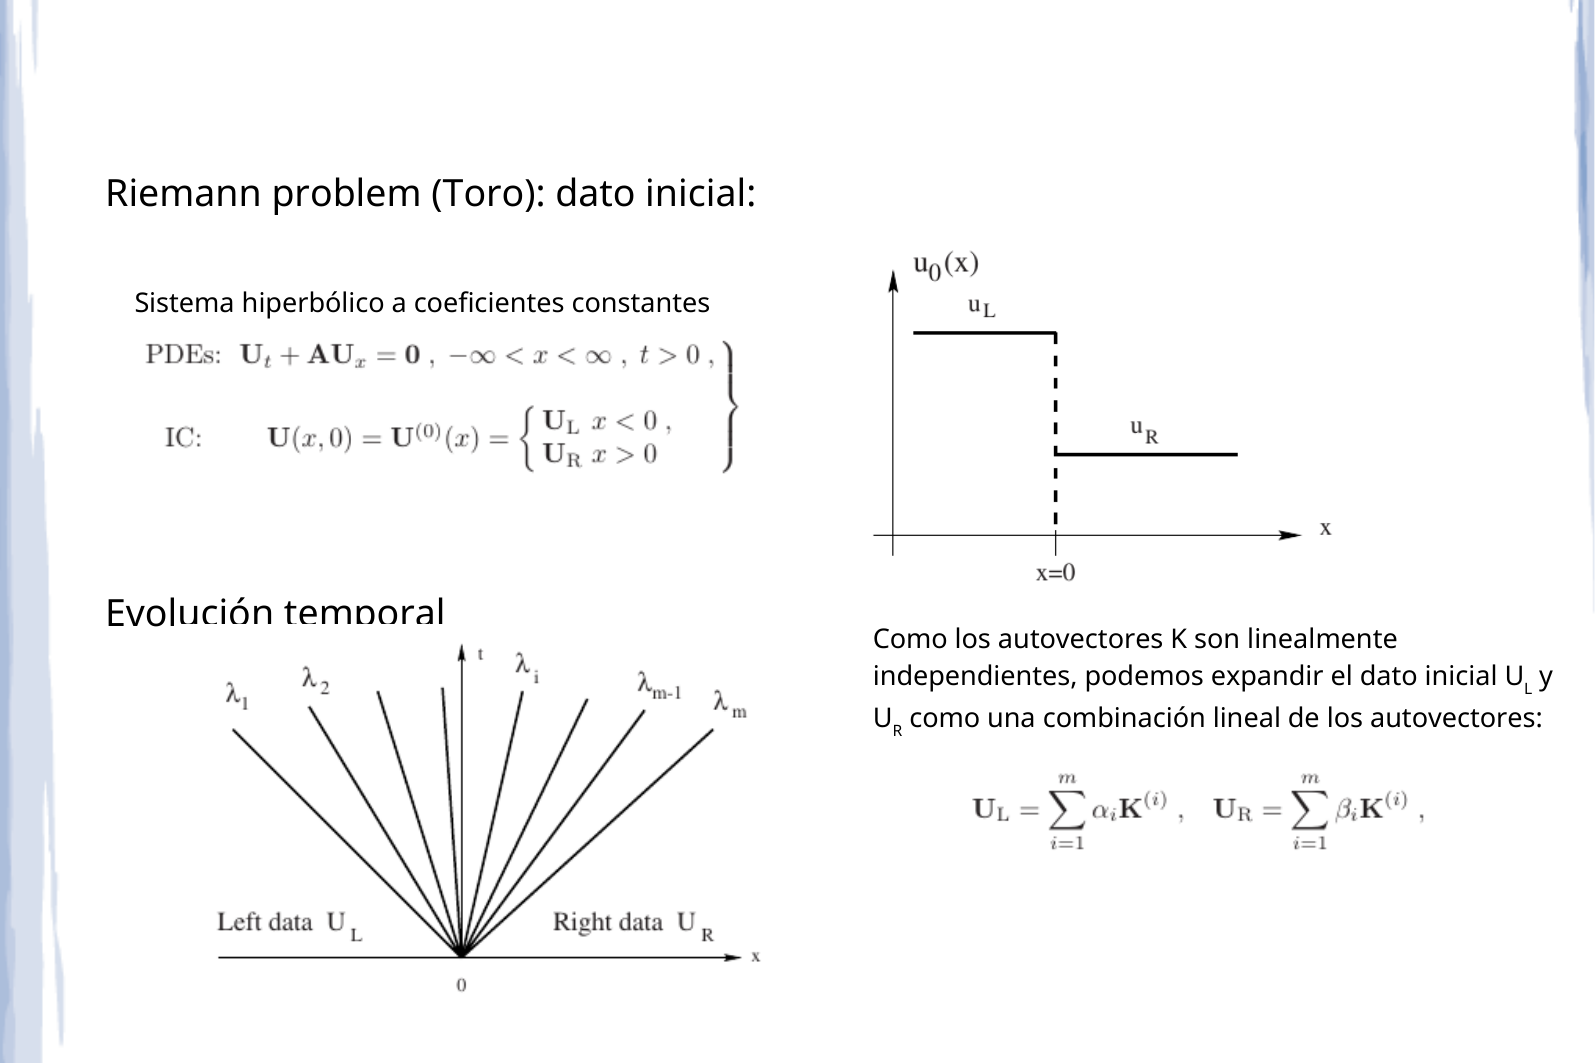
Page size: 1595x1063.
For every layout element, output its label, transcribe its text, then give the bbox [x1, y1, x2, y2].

list Evolución temporal [105, 586, 1506, 656]
list Sistema hiperbólico a coeficientes constantes [134, 283, 768, 397]
list Riemann problem (Toro): dato inicial: [105, 166, 1506, 237]
picture [0, 0, 1595, 1063]
list Como los autovectores K son linealmente independientes, podemos expandir el dato inicial UL y UR como una combinación lineal de los autovectores: [872, 620, 1565, 752]
